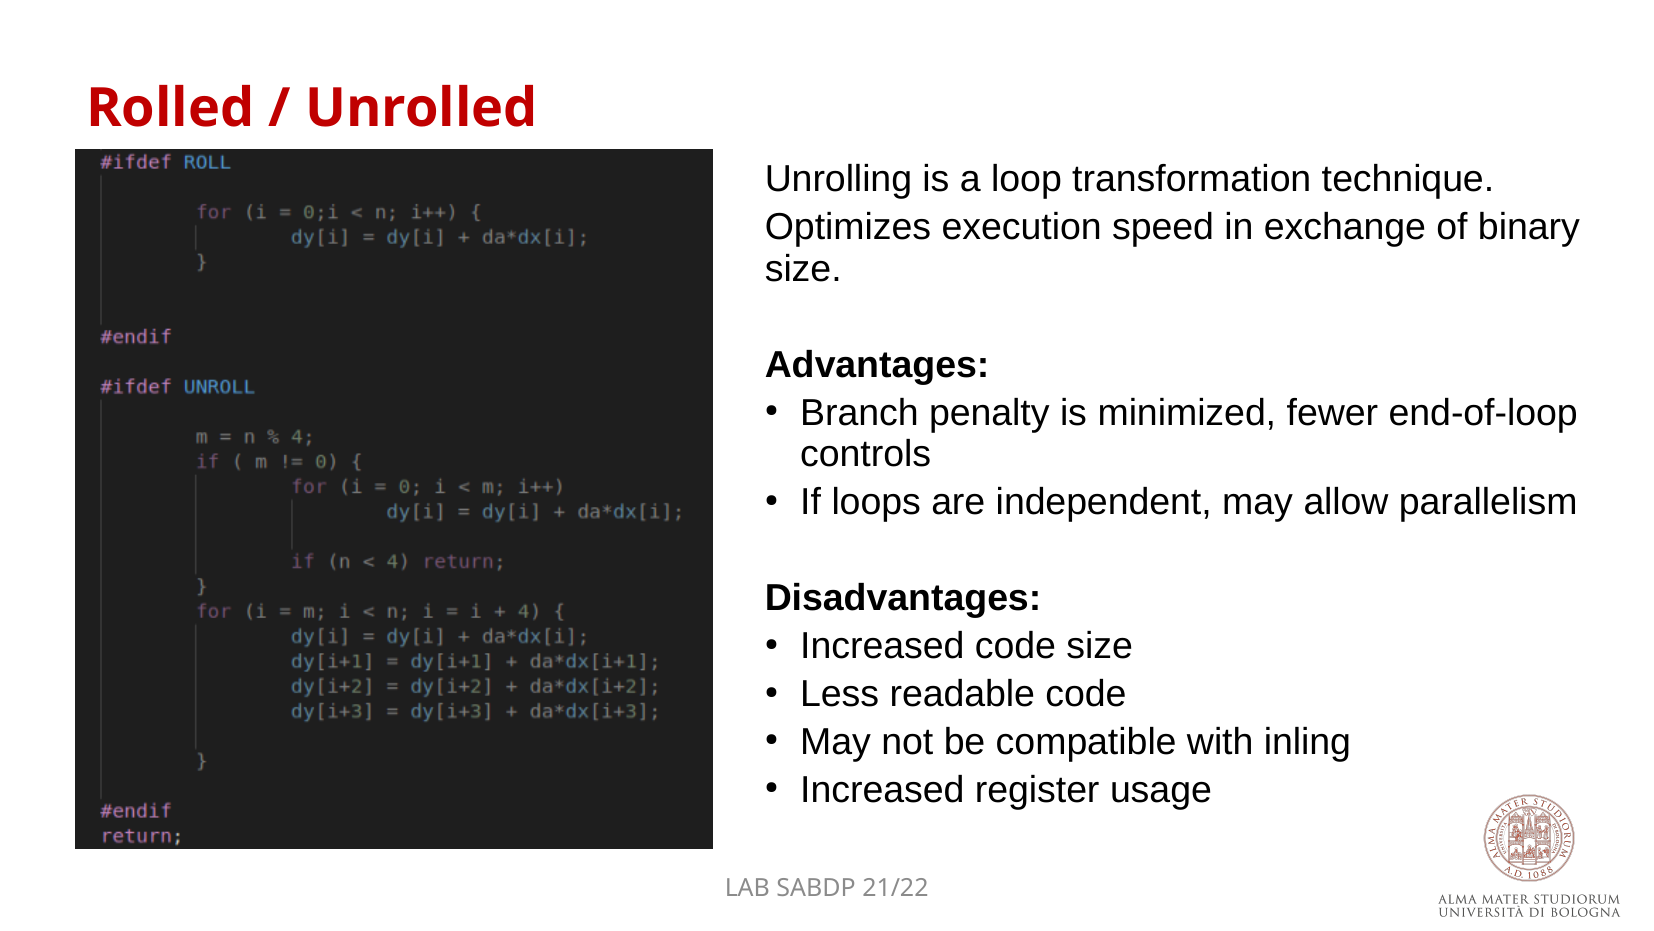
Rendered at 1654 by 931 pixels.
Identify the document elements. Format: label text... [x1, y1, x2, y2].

picture [75, 149, 713, 849]
text_box LAB SABDP 21/22 [547, 862, 750, 912]
text_box Unrolling is a loop transformation technique. Optimizes execution speed in exchange of binary size. Advantages: Branch penalty is minimized, fewer end-of-loop controls If loops are independent, may allow parallelism Disadvantages: Increased code size Less readable code May not be compatible with inling Increased register usage [750, 150, 1613, 914]
title Rolled / Unrolled [71, 64, 1595, 143]
picture [1410, 777, 1648, 931]
